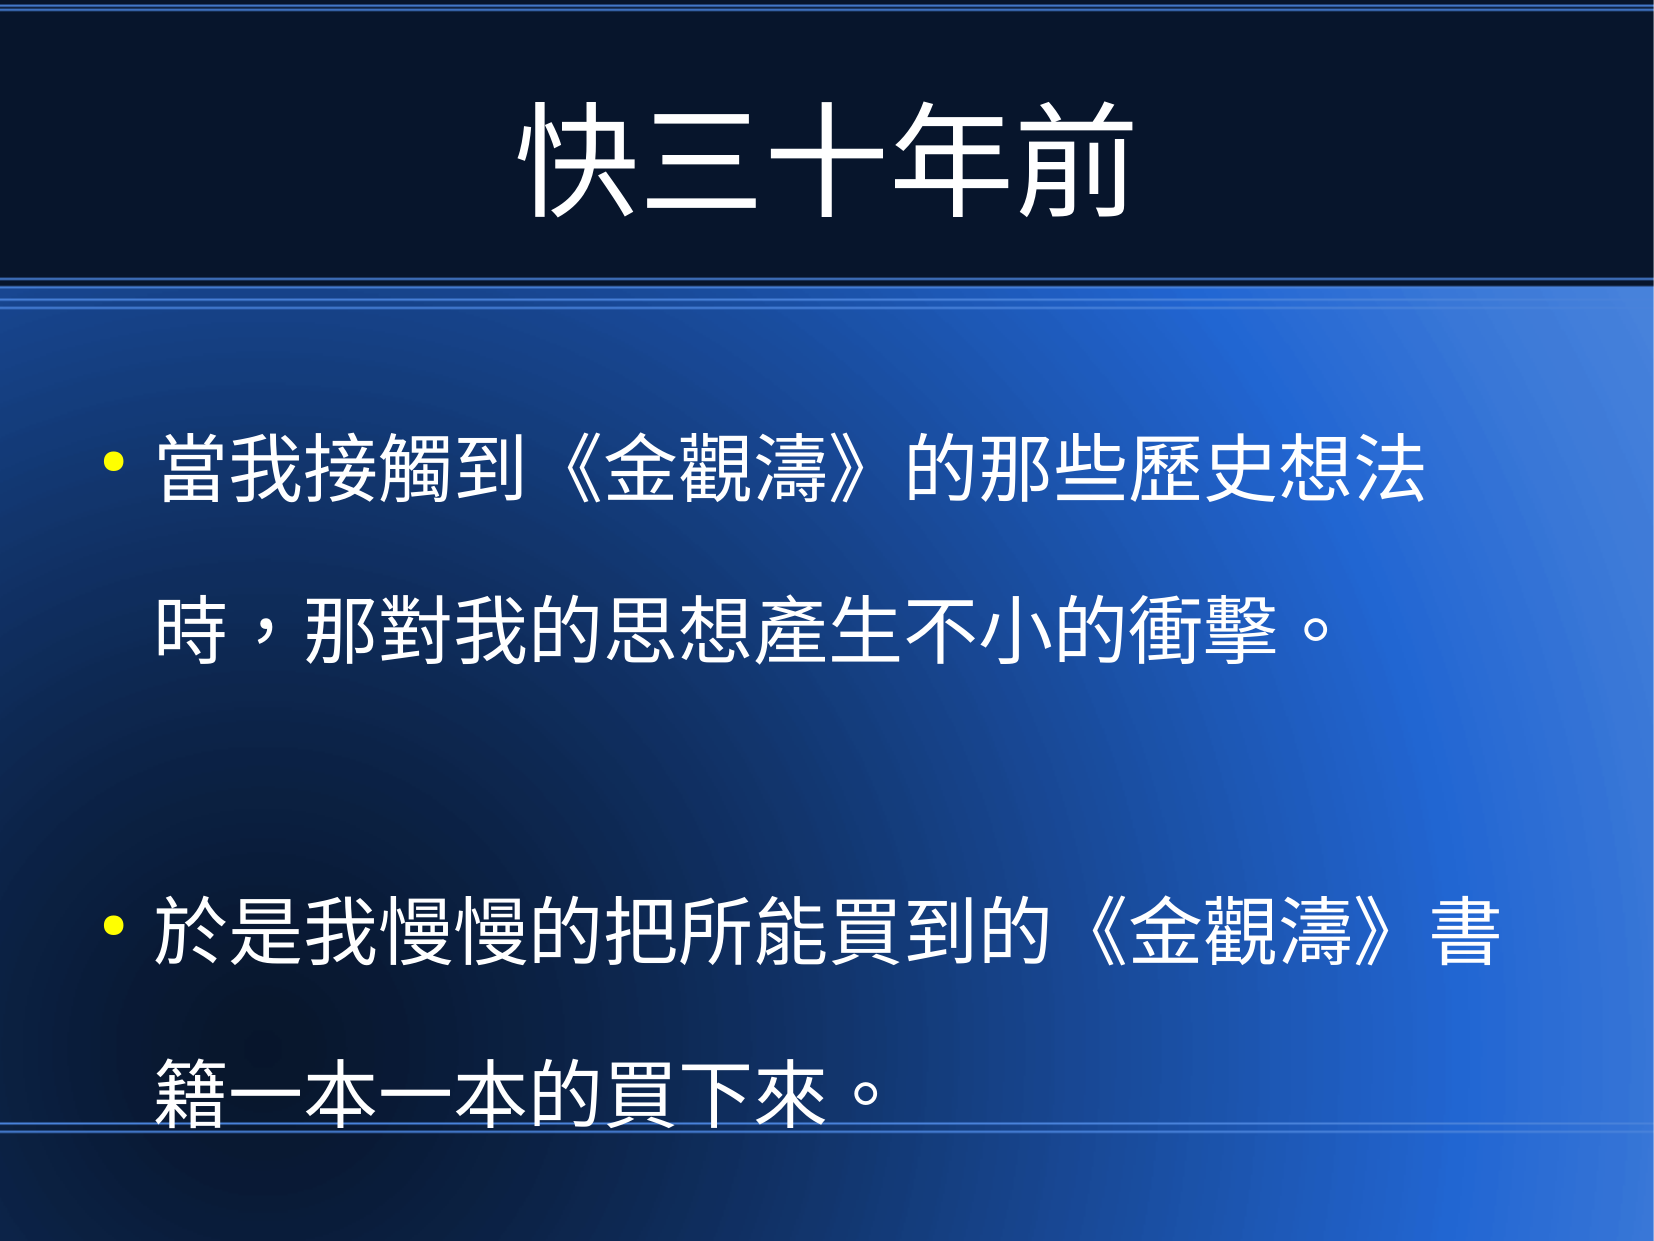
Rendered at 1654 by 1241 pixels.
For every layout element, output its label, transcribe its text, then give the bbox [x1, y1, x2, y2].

title 快三十年前 [82, 49, 1571, 257]
list 當我接觸到《金觀濤》的那些歷史想法時，那對我的思想產生不小的衝擊。 於是我慢慢的把所能買到的《金觀濤》書籍一本一本的買下來。 [82, 355, 1571, 1241]
picture [0, 0, 1654, 1241]
